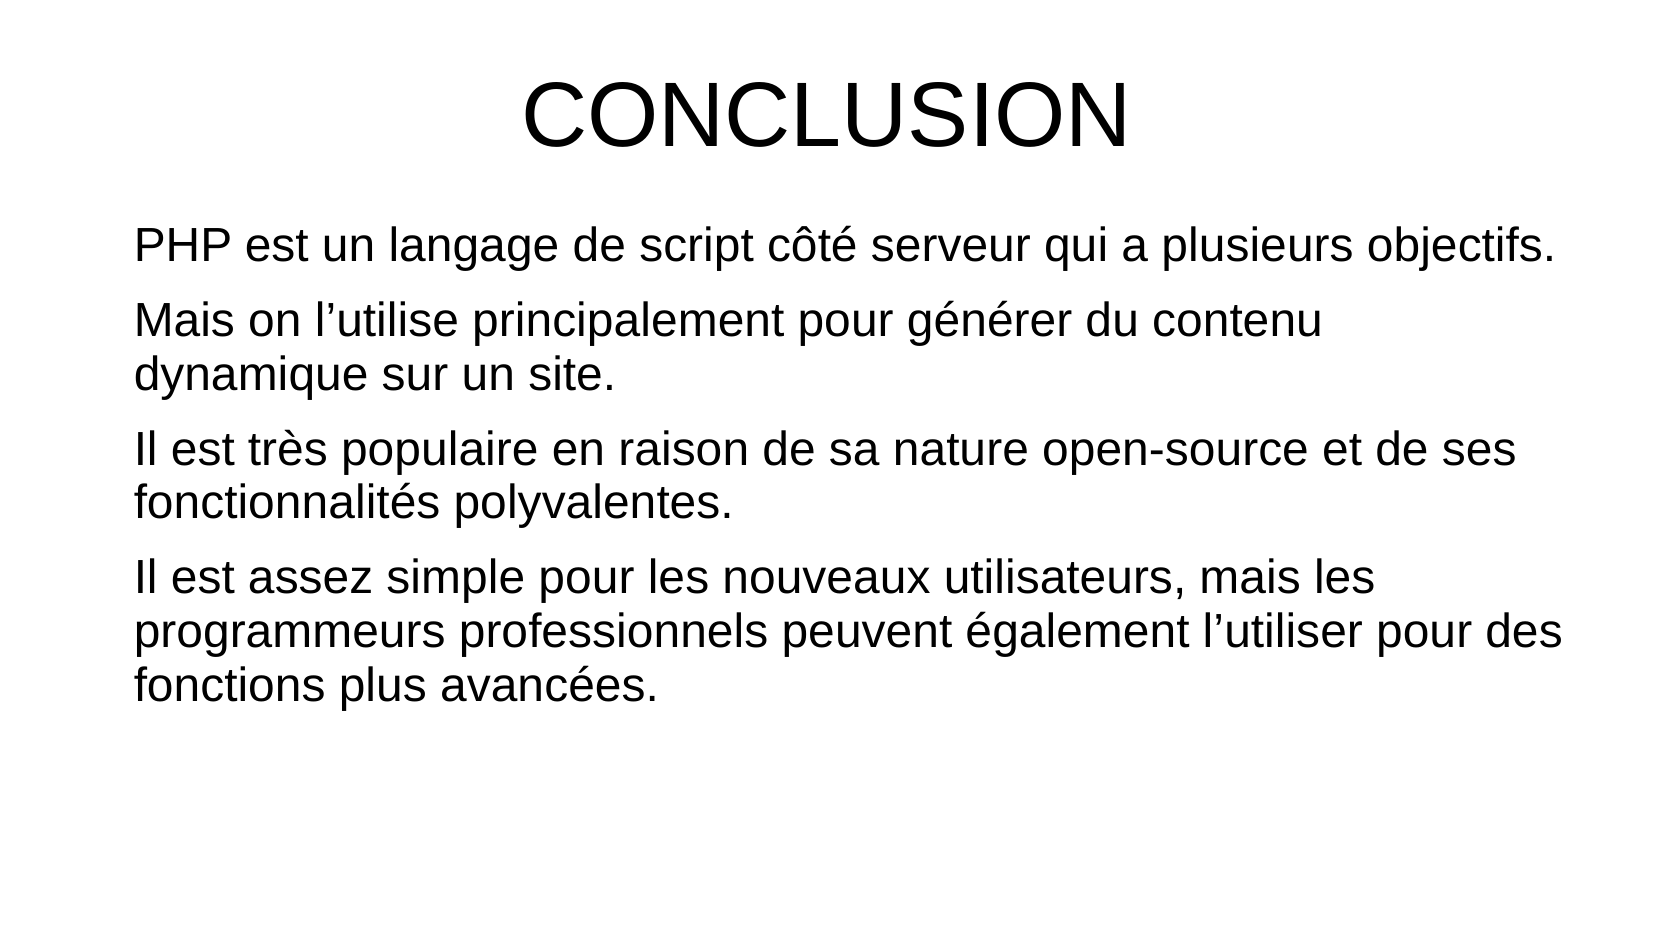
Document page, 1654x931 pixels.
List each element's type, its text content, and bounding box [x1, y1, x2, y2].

list PHP est un langage de script côté serveur qui a plusieurs objectifs. Mais on l’utilise principalement pour générer du contenu dynamique sur un site. Il est très populaire en raison de sa nature open-source et de ses fonctionnalités polyvalentes. Il est assez simple pour les nouveaux utilisateurs, mais les programmeurs professionnels peuvent également l’utiliser pour des fonctions plus avancées. [82, 217, 1571, 758]
title CONCLUSION [82, 37, 1571, 193]
